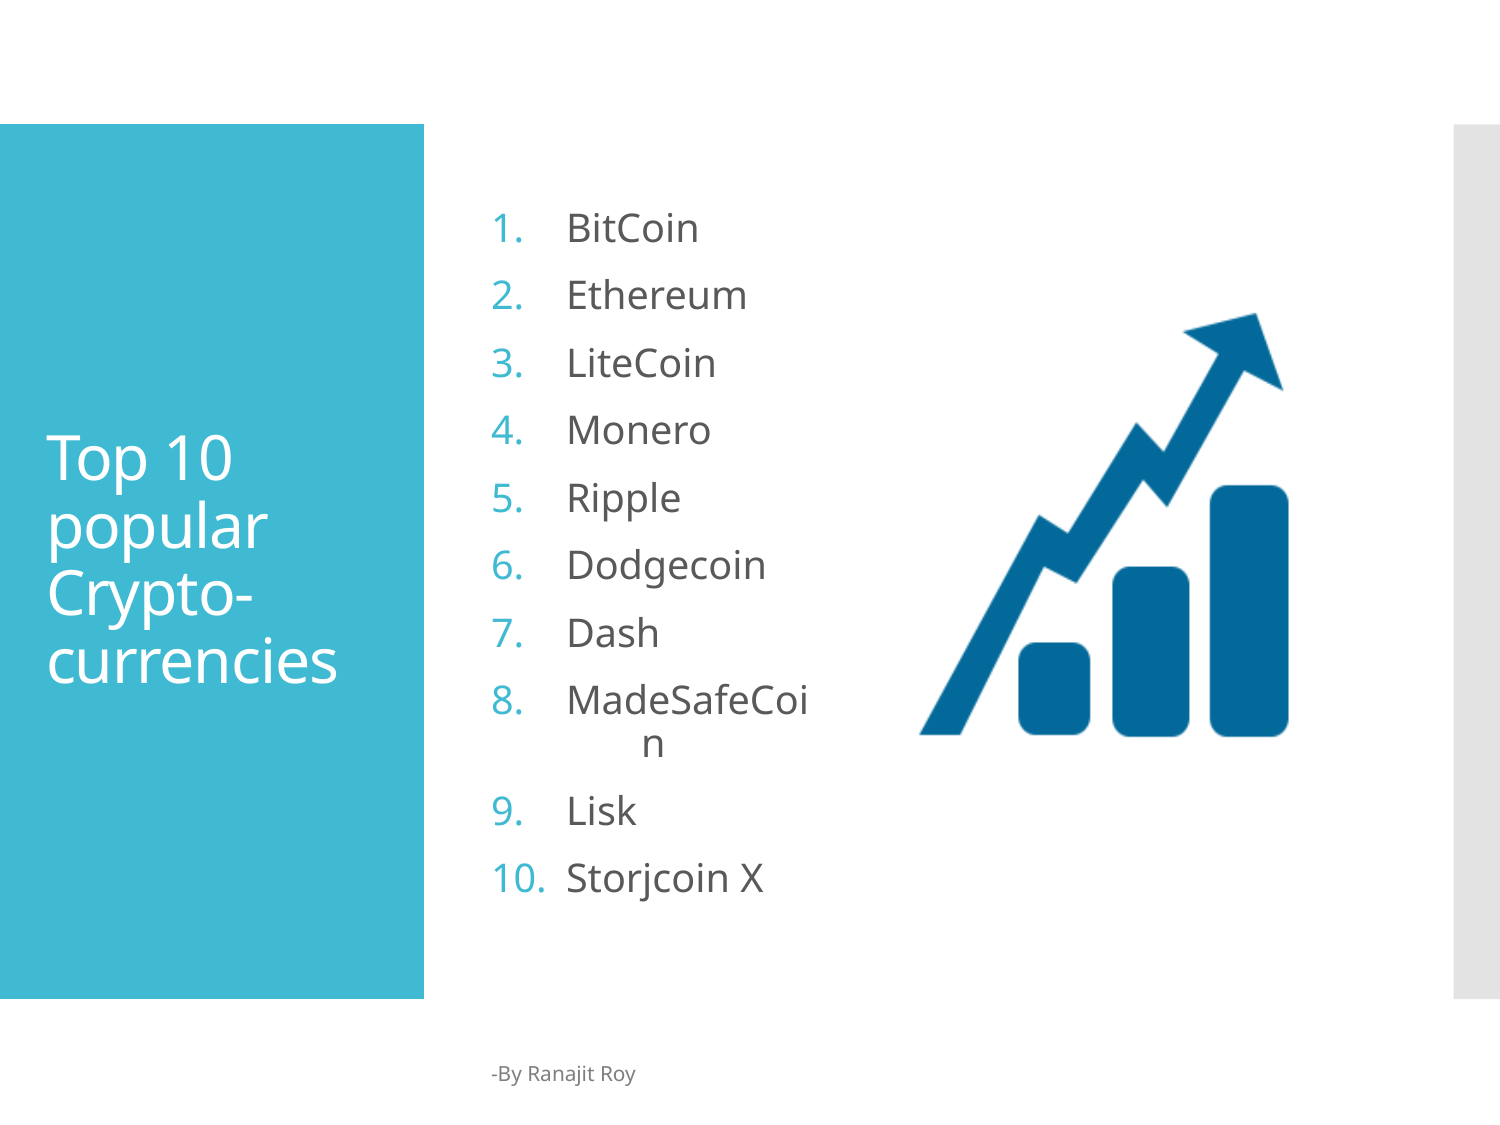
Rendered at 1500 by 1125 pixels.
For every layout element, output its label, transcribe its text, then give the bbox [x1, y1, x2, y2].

picture [846, 247, 1359, 802]
list BitCoin Ethereum LiteCoin Monero Ripple Dodgecoin Dash MadeSafeCoin Lisk Storjcoin X [476, 127, 847, 982]
text_box -By Ranajit Roy [476, 1042, 1204, 1103]
title Top 10 popular Crypto-currencies [31, 184, 394, 940]
